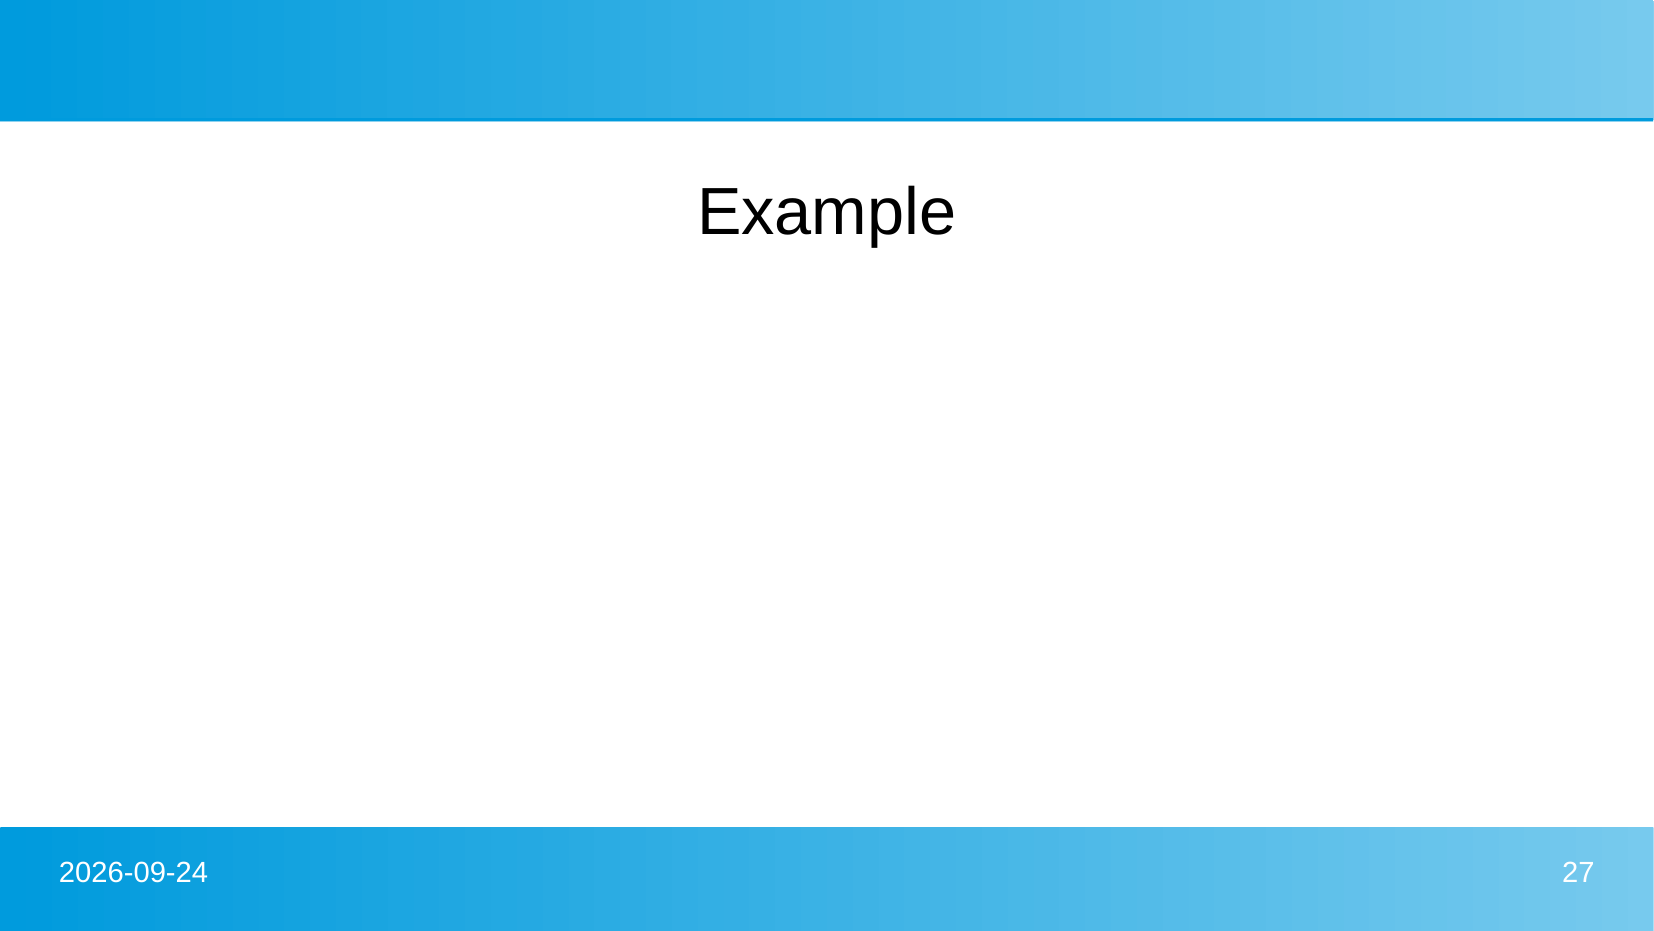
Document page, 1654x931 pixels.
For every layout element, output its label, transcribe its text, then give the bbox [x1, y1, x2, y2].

subtitle Example [59, 29, 1595, 394]
